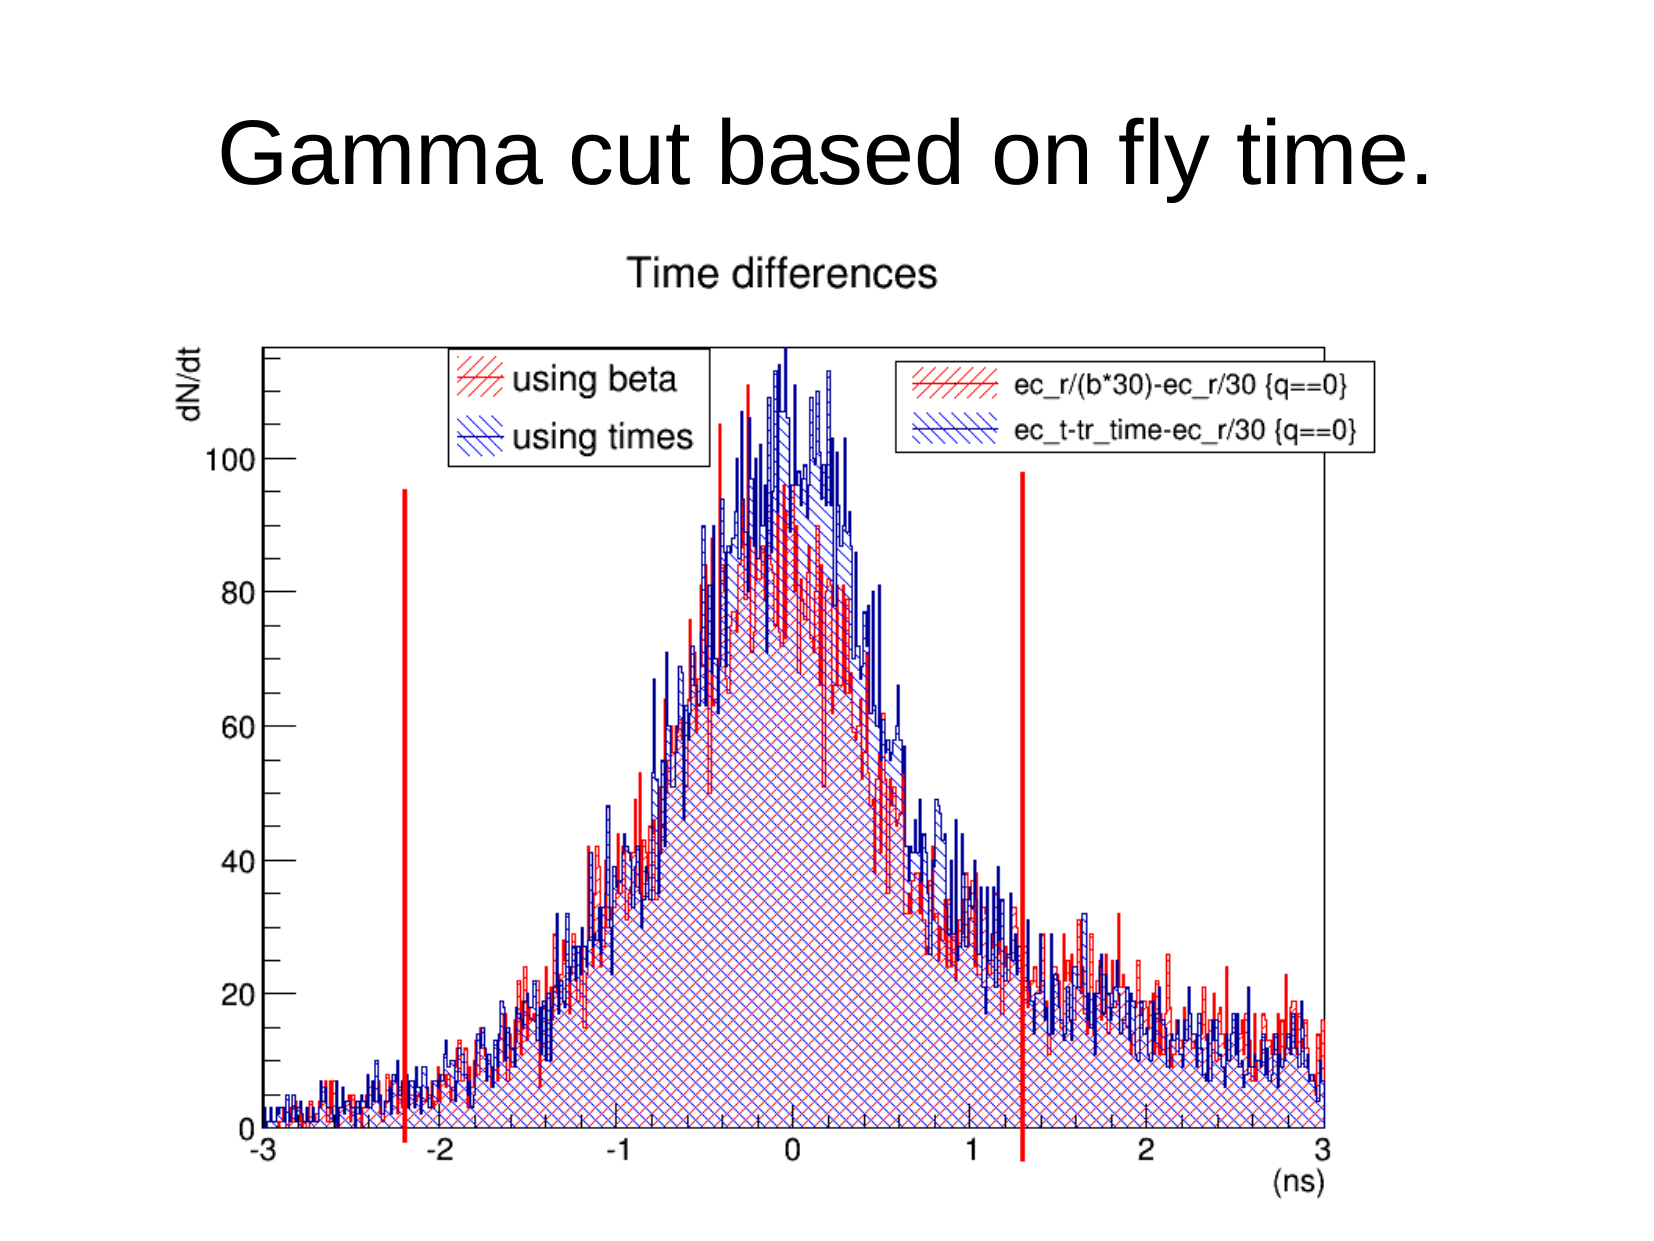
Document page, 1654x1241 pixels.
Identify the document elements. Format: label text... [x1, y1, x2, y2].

picture [154, 257, 1471, 1216]
title Gamma cut based on fly time. [82, 49, 1571, 257]
